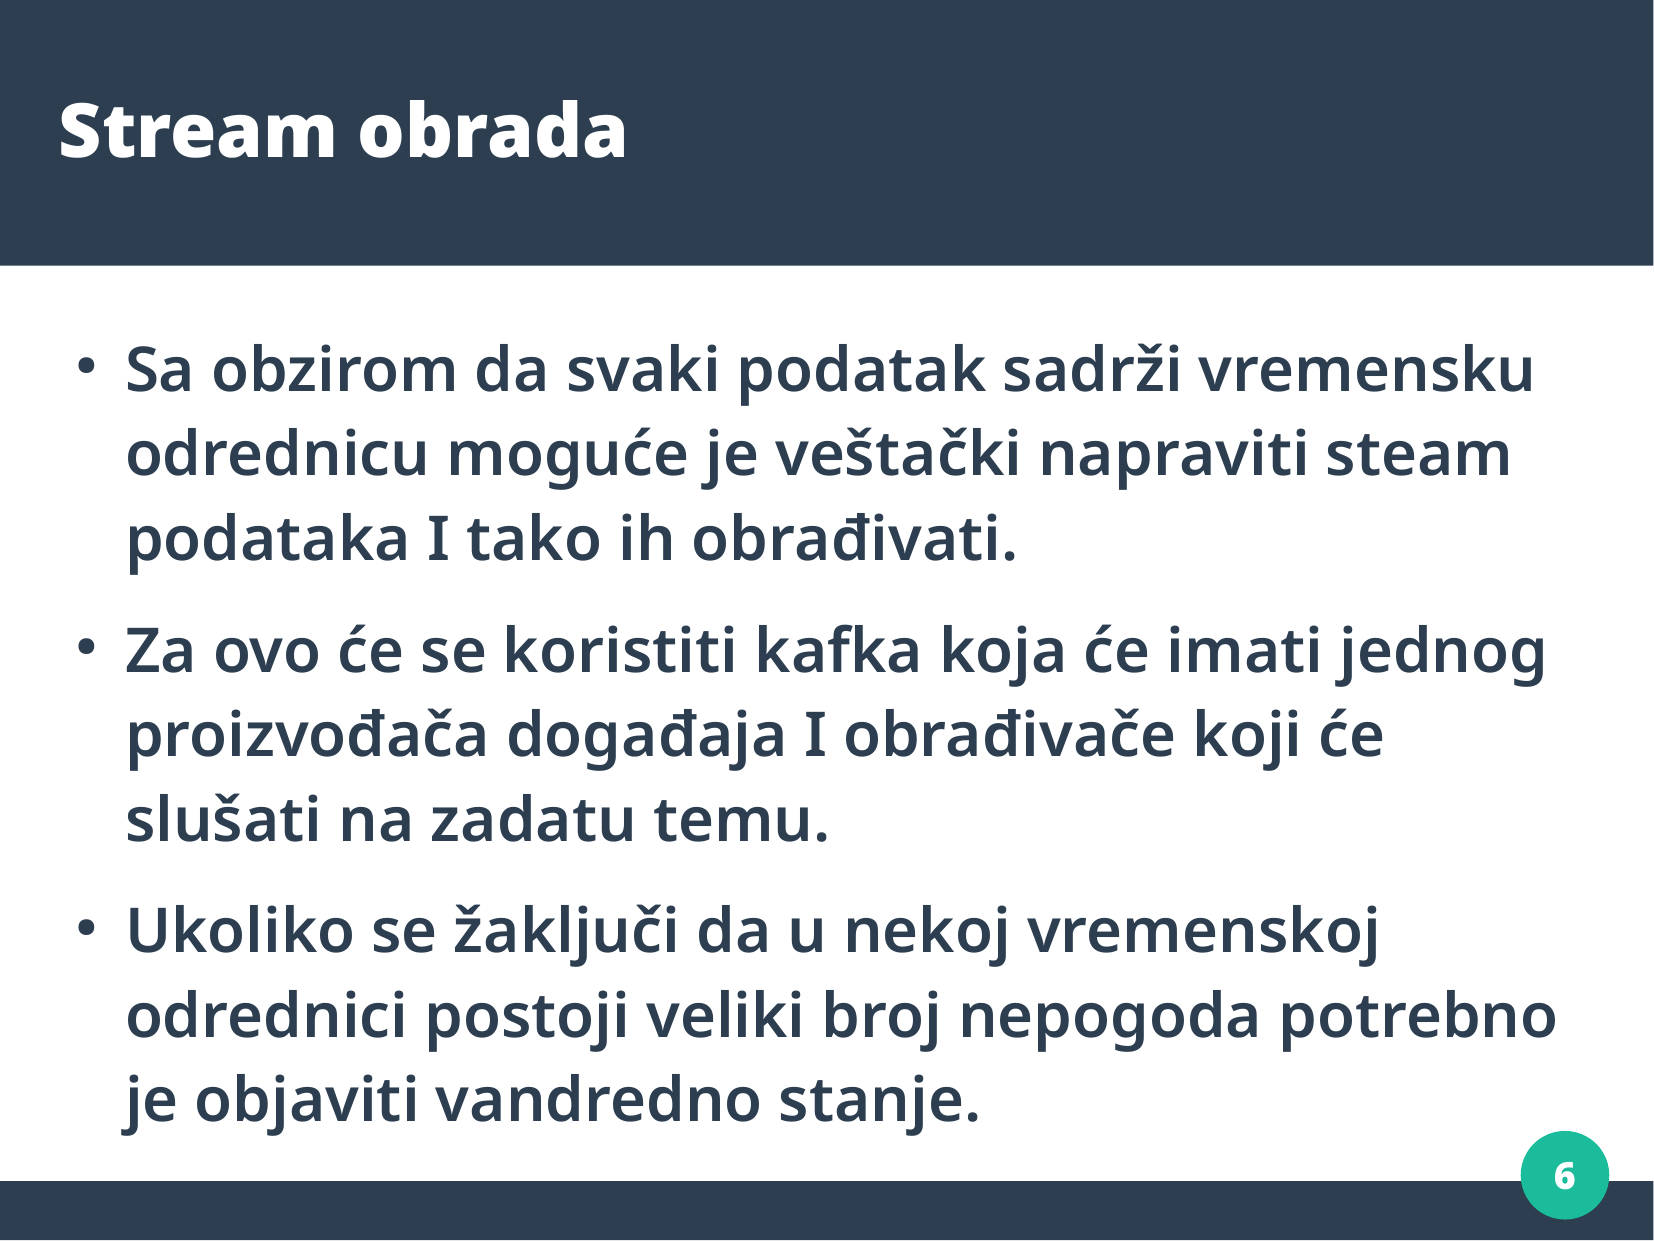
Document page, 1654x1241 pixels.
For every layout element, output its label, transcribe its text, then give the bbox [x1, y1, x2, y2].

list Sa obzirom da svaki podatak sadrži vremensku odrednicu moguće je veštački napraviti steam podataka I tako ih obrađivati. Za ovo će se koristiti kafka koja će imati jednog proizvođača događaja I obrađivače koji će slušati na zadatu temu. Ukoliko se žaključi da u nekoj vremenskoj odrednici postoji veliki broj nepogoda potrebno je objaviti vandredno stanje. [59, 324, 1595, 1152]
title Stream obrada [59, 49, 1595, 207]
